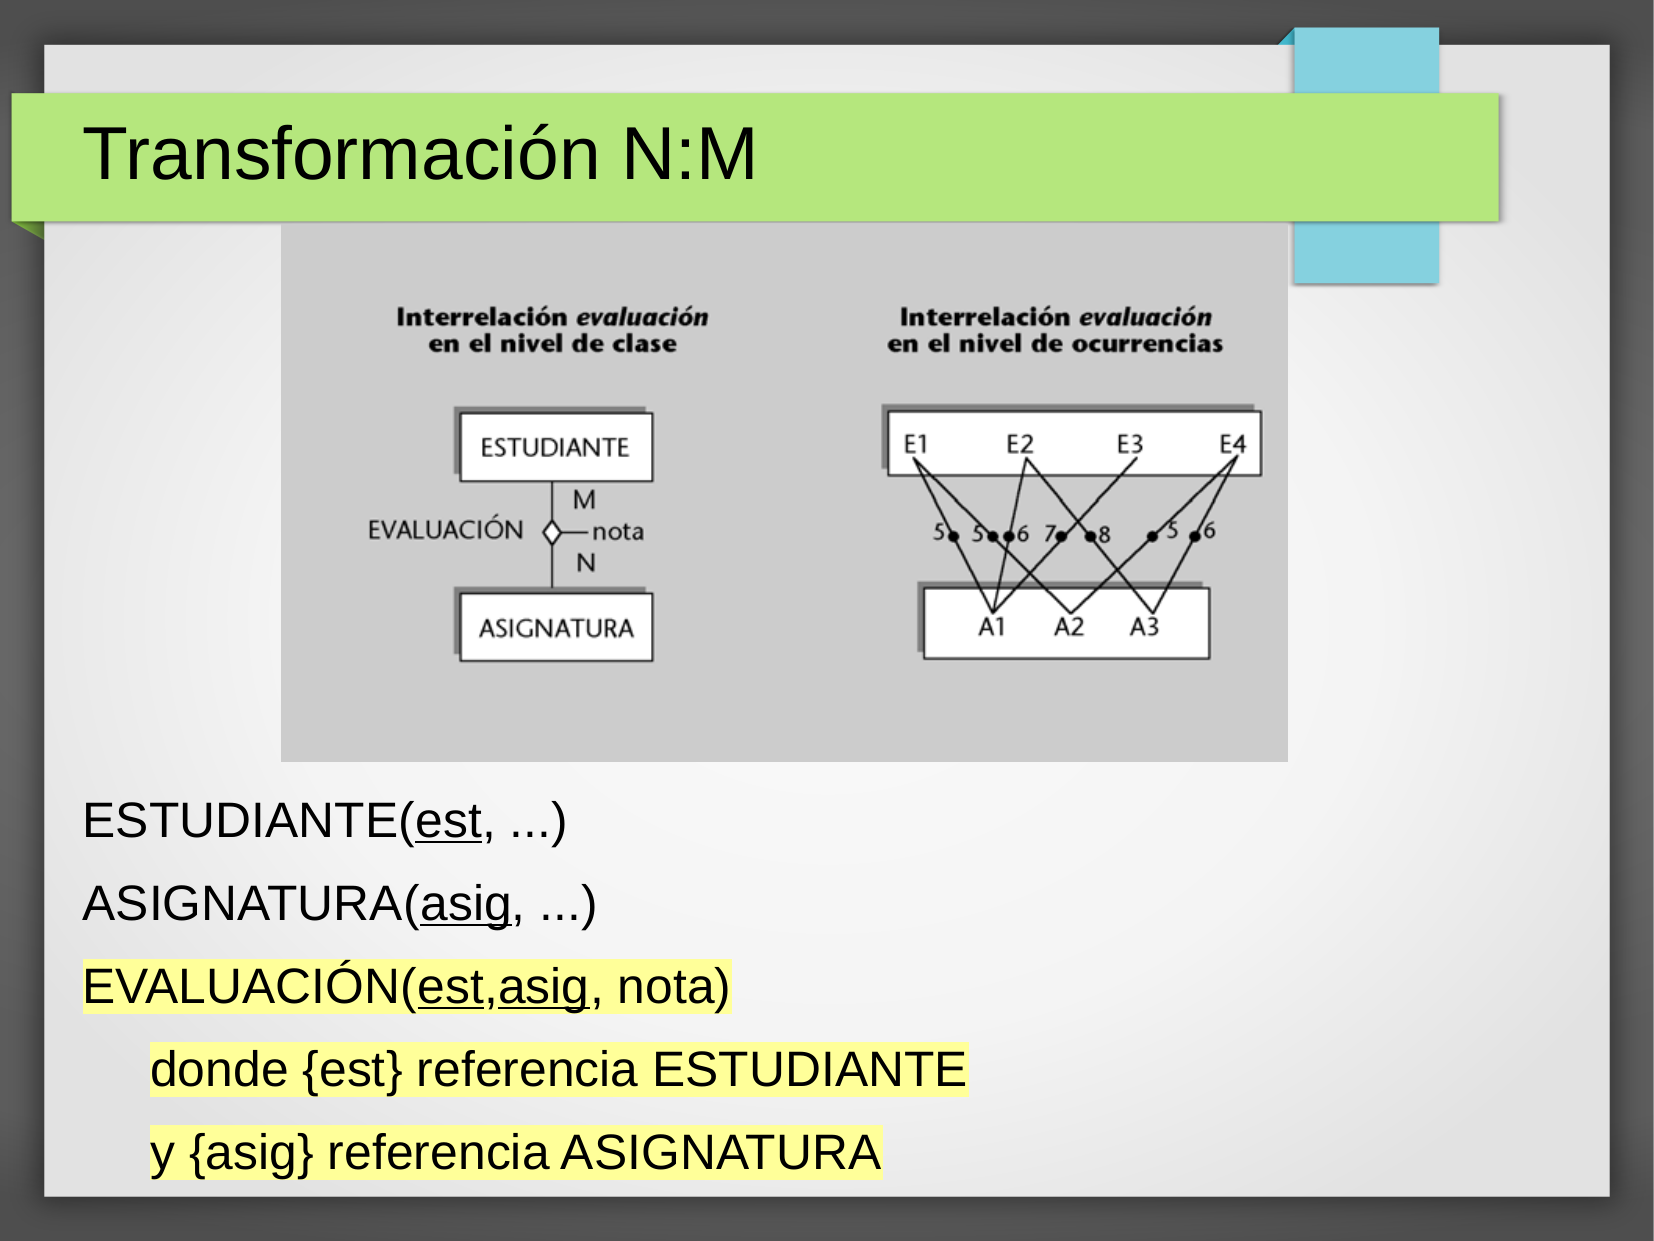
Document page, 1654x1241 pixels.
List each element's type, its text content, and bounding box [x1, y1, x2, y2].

picture [0, 0, 1654, 1241]
title Transformación N:M [82, 94, 1264, 213]
list ESTUDIANTE(est, ...) ASIGNATURA(asig, ...) EVALUACIÓN(est,asig, nota) donde {est} referencia ESTUDIANTE y {asig} referencia ASIGNATURA [82, 295, 1571, 1182]
